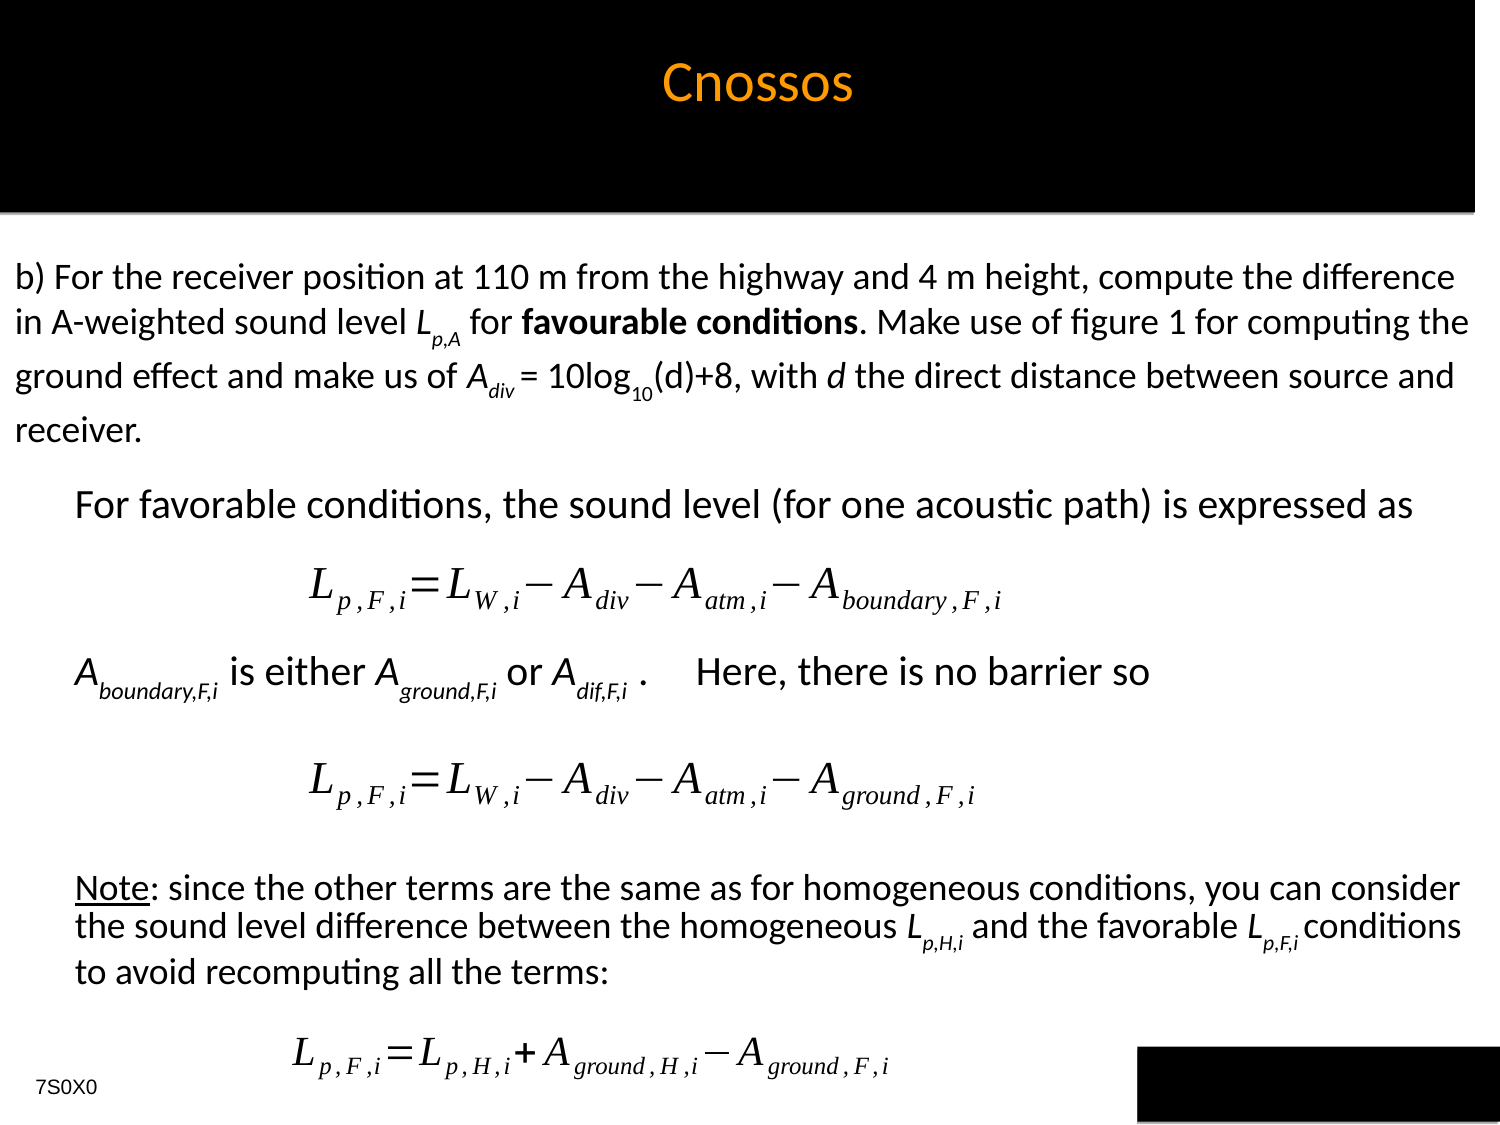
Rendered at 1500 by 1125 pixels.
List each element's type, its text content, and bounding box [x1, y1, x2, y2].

text_box For favorable conditions, the sound level (for one acoustic path) is expressed as Aboundary,F,i is either Aground,F,i or Adif,F,i . Here, there is no barrier so Note: since the other terms are the same as for homogeneous conditions, you can consider the sound level difference between the homogeneous Lp,H,i and the favorable Lp,F,i conditions to avoid recomputing all the terms: [60, 479, 1500, 1002]
text_box [1137, 1046, 1500, 1122]
chart [300, 557, 1008, 616]
text_box [0, 0, 1475, 213]
text_box 7S0X0 [35, 1070, 626, 1102]
title Cnossos [100, 35, 1417, 187]
text_box b) For the receiver position at 110 m from the highway and 4 m height, compute the difference in A-weighted sound level Lp,A for favourable conditions. Make use of figure 1 for computing the ground effect and make us of Adiv = 10log10(d)+8, with d the direct distance between source and receiver. [0, 244, 1500, 458]
chart [300, 752, 982, 811]
chart [285, 1028, 896, 1081]
